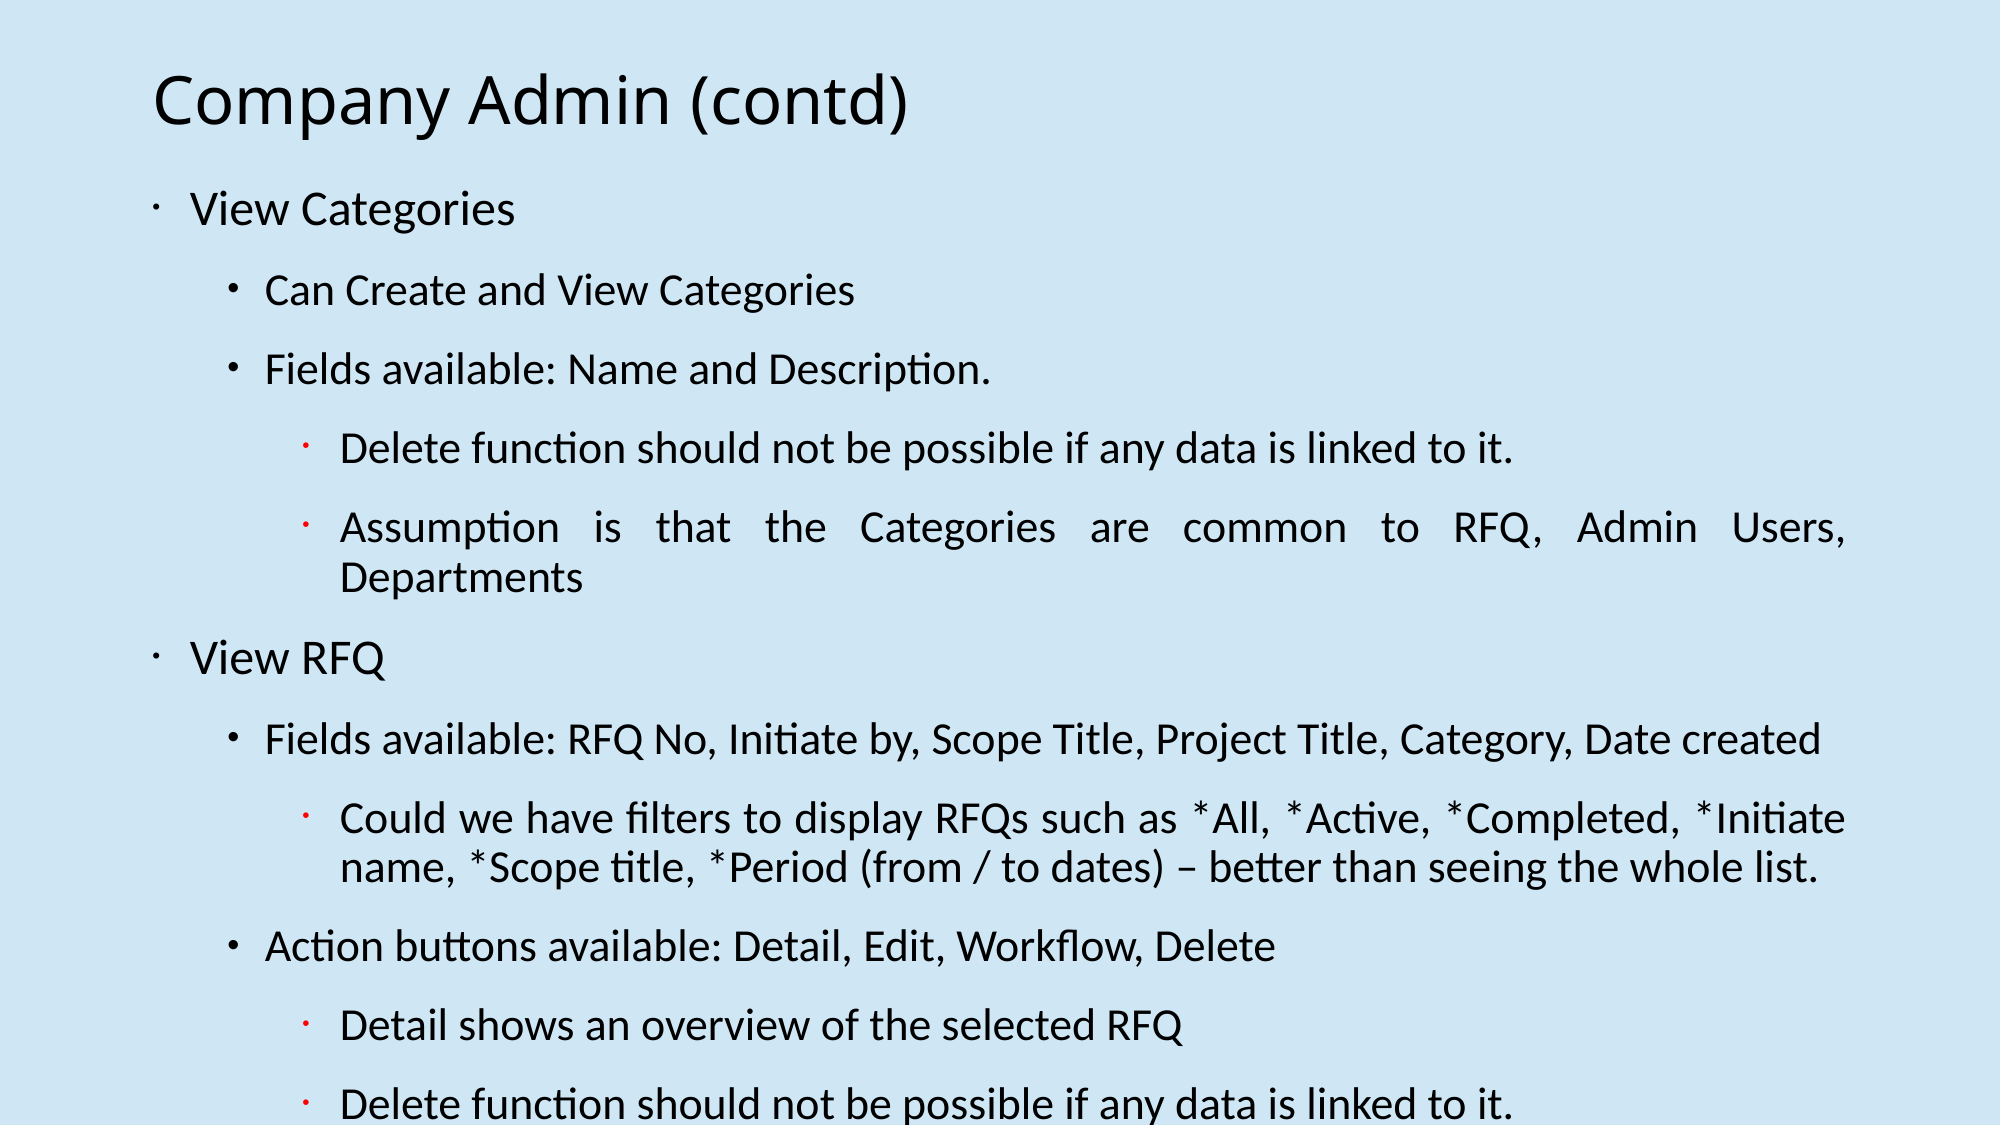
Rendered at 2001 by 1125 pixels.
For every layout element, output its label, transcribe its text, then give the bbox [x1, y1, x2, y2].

list View Categories Can Create and View Categories Fields available: Name and Description. Delete function should not be possible if any data is linked to it. Assumption is that the Categories are common to RFQ, Admin Users, Departments View RFQ Fields available: RFQ No, Initiate by, Scope Title, Project Title, Category, Date created Could we have filters to display RFQs such as *All, *Active, *Completed, *Initiate name, *Scope title, *Period (from / to dates) – better than seeing the whole list. Action buttons available: Detail, Edit, Workflow, Delete Detail shows an overview of the selected RFQ Delete function should not be possible if any data is linked to it. What’s the reason to allow Company Admin to edit / save the RFQ details? View is fine! What’s the reason to allow Company Admin to edit / save the RFQ workflow? View is fine! The check boxes available on the left: Is this for ‘On’ and ‘Off’ – if so add a note to the screen to act as a guide. Why can the Company Admin check the boxes? [137, 175, 1863, 1069]
title Company Admin (contd) [137, 59, 1863, 175]
